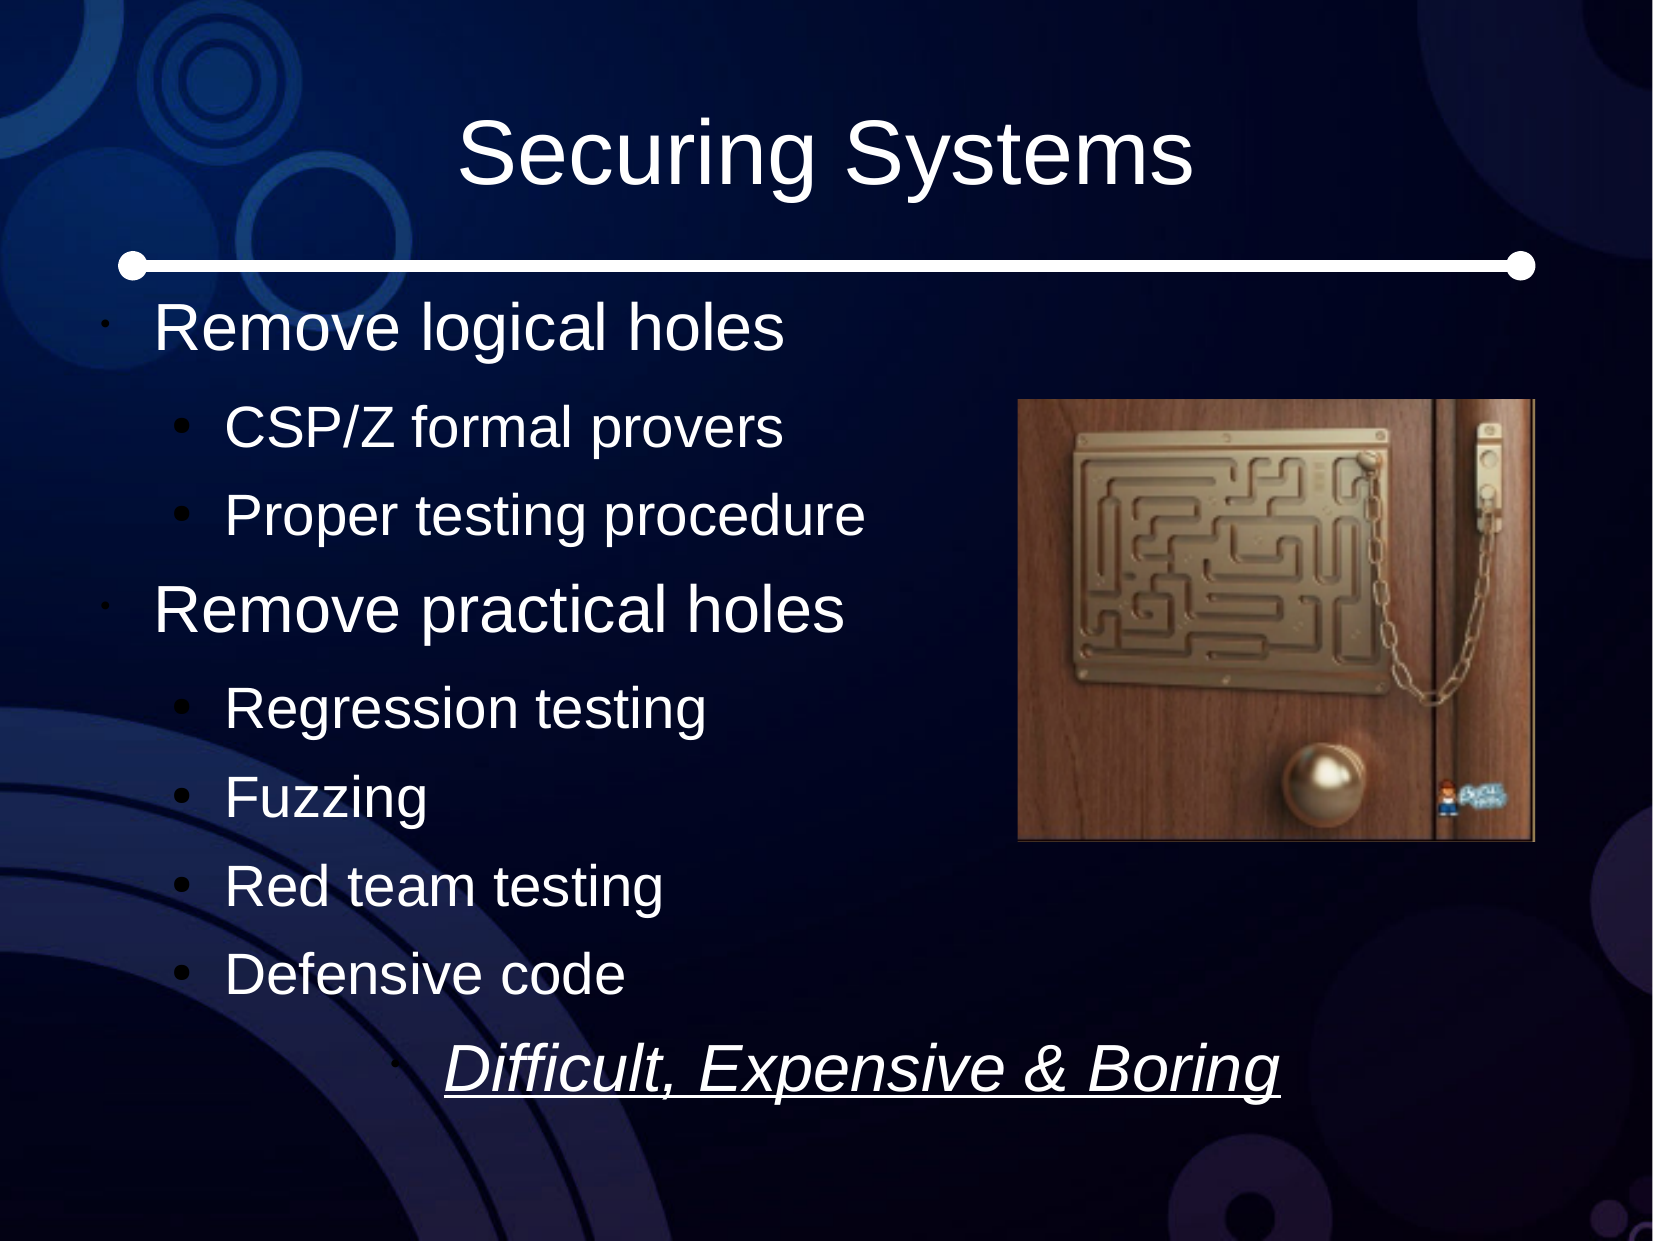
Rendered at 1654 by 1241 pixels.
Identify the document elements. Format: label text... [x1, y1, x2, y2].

list Remove logical holes CSP/Z formal provers Proper testing procedure Remove practical holes Regression testing Fuzzing Red team testing Defensive code Difficult, Expensive & Boring [82, 290, 1571, 1106]
picture [0, 0, 1653, 1241]
title Securing Systems [82, 56, 1571, 250]
